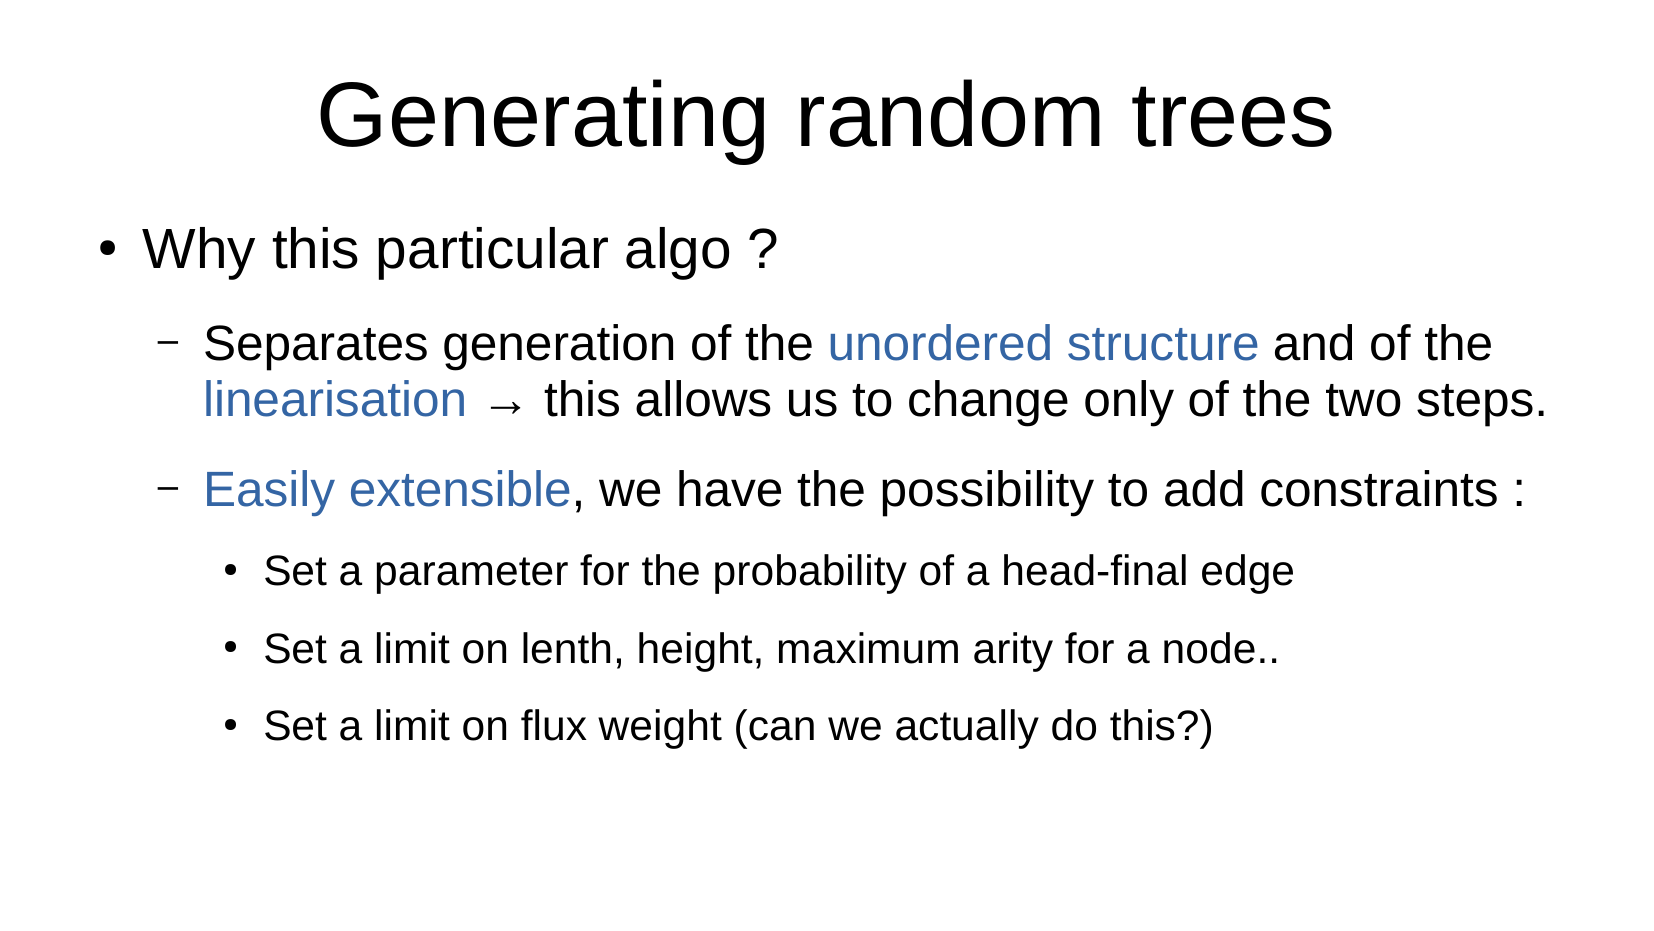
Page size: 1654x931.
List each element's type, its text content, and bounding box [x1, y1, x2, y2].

list Why this particular algo ? Separates generation of the unordered structure and of the linearisation → this allows us to change only of the two steps. Easily extensible, we have the possibility to add constraints : Set a parameter for the probability of a head-final edge Set a limit on lenth, height, maximum arity for a node.. Set a limit on flux weight (can we actually do this?) [82, 217, 1571, 758]
title Generating random trees [82, 37, 1571, 193]
